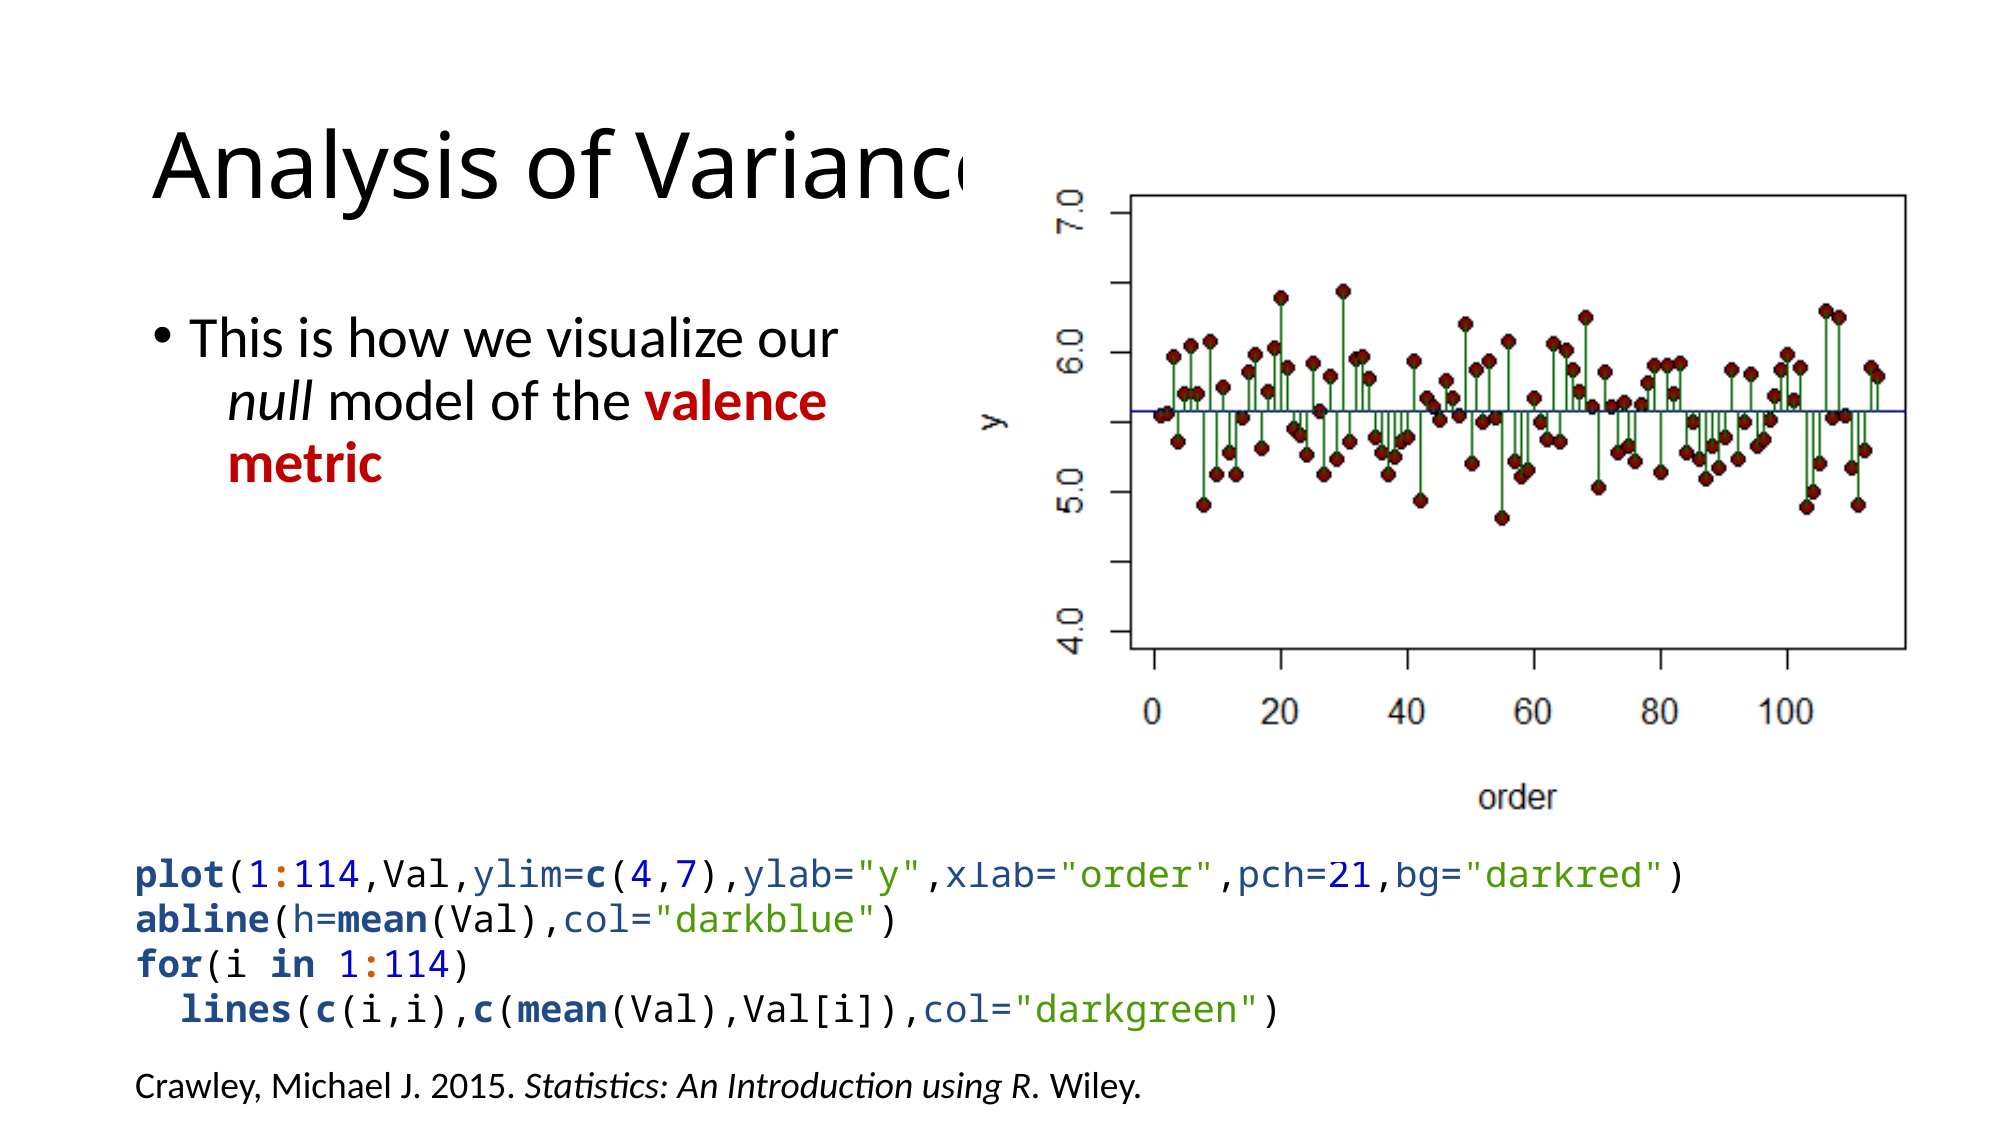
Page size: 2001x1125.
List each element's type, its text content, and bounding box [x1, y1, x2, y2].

picture [963, 25, 1993, 862]
title Analysis of Variance [137, 59, 963, 278]
list This is how we visualize our null model of the valence metric [137, 299, 889, 736]
text_box Crawley, Michael J. 2015. Statistics: An Introduction using R. Wiley. [120, 1053, 1460, 1115]
text_box plot(1:114,Val,ylim=c(4,7),ylab="y",xlab="order",pch=21,bg="darkred") abline(h=mean(Val),col="darkblue") for(i in 1:114) lines(c(i,i),c(mean(Val),Val[i]),col="darkgreen") [120, 842, 1732, 1045]
